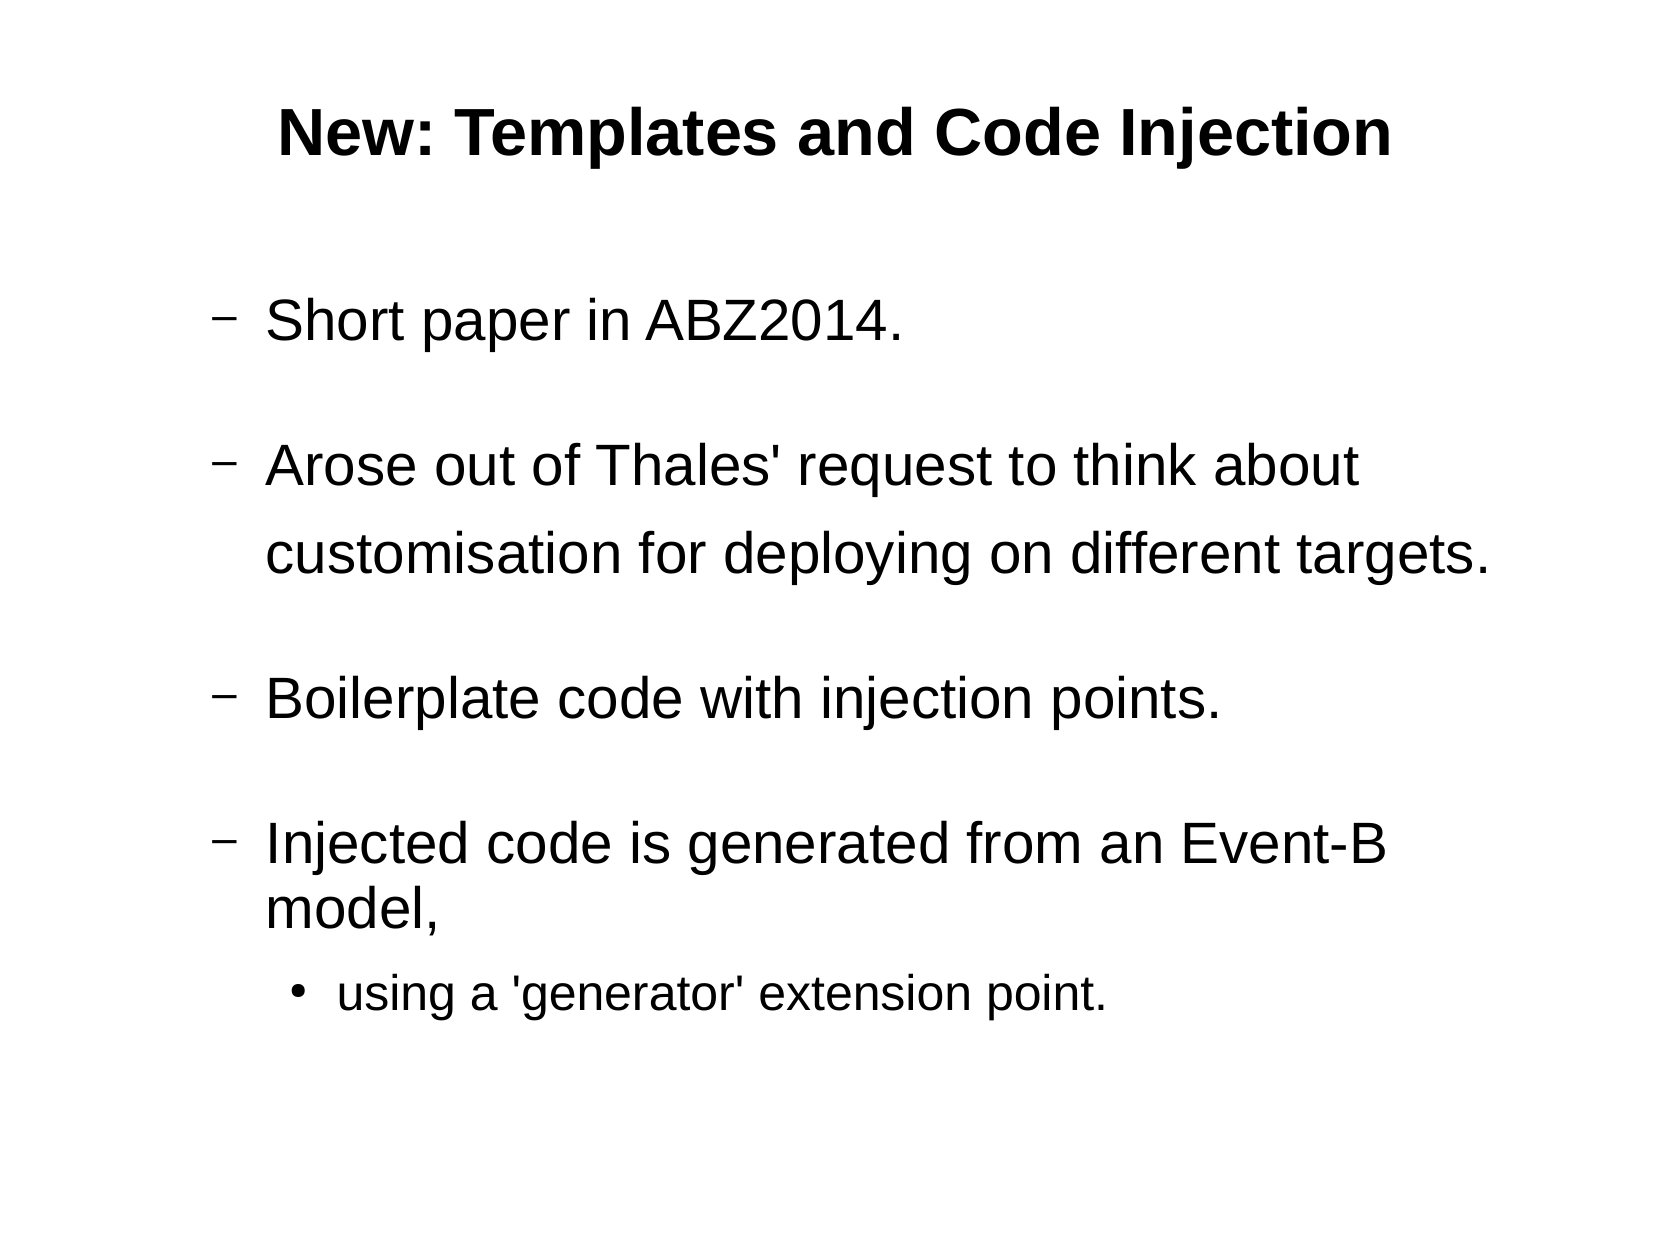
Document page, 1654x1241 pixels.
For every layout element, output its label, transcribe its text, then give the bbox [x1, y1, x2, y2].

list New: Templates and Code Injection Short paper in ABZ2014. Arose out of Thales' request to think about customisation for deploying on different targets. Boilerplate code with injection points. Injected code is generated from an Event-B model, using a 'generator' extension point. [124, 94, 1548, 1223]
